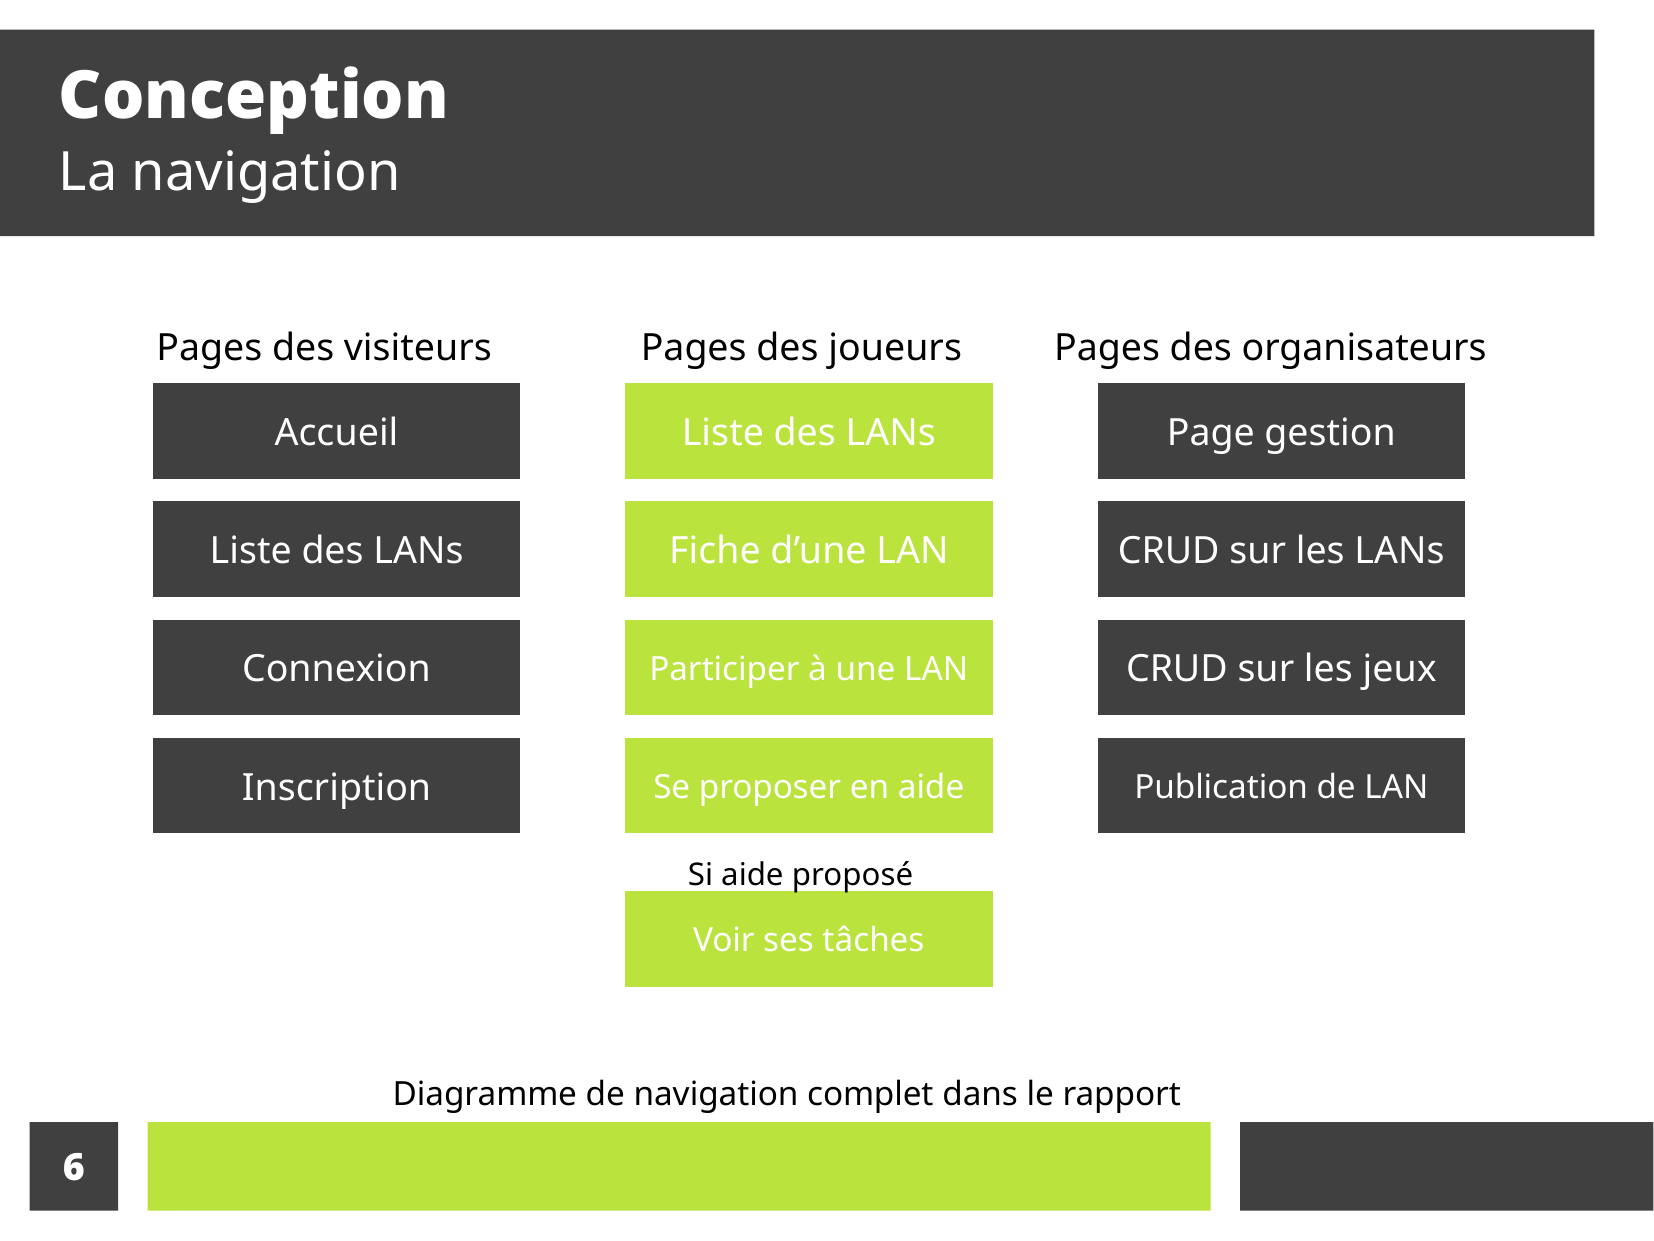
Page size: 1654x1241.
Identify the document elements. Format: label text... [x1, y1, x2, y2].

text_box Inscription [153, 738, 520, 833]
text_box Pages des organisateurs [1039, 312, 1536, 415]
text_box Accueil [153, 383, 520, 479]
text_box Participer à une LAN [625, 620, 993, 715]
text_box Pages des joueurs [625, 312, 1028, 372]
text_box Se proposer en aide [625, 738, 993, 833]
text_box Diagramme de navigation complet dans le rapport [377, 1062, 1252, 1117]
text_box Connexion [153, 620, 520, 715]
text_box CRUD sur les LANs [1098, 501, 1465, 597]
text_box Page gestion [1098, 415, 1465, 479]
text_box Liste des LANs [625, 383, 993, 479]
title Conception [59, 47, 1595, 118]
text_box Pages des visiteurs [141, 312, 544, 372]
title La navigation [59, 118, 1595, 207]
text_box Si aide proposé [673, 844, 944, 896]
text_box Voir ses tâches [625, 891, 993, 987]
text_box Liste des LANs [153, 501, 520, 597]
text_box CRUD sur les jeux [1098, 620, 1465, 715]
text_box Fiche d’une LAN [625, 501, 993, 597]
text_box Publication de LAN [1098, 738, 1465, 833]
